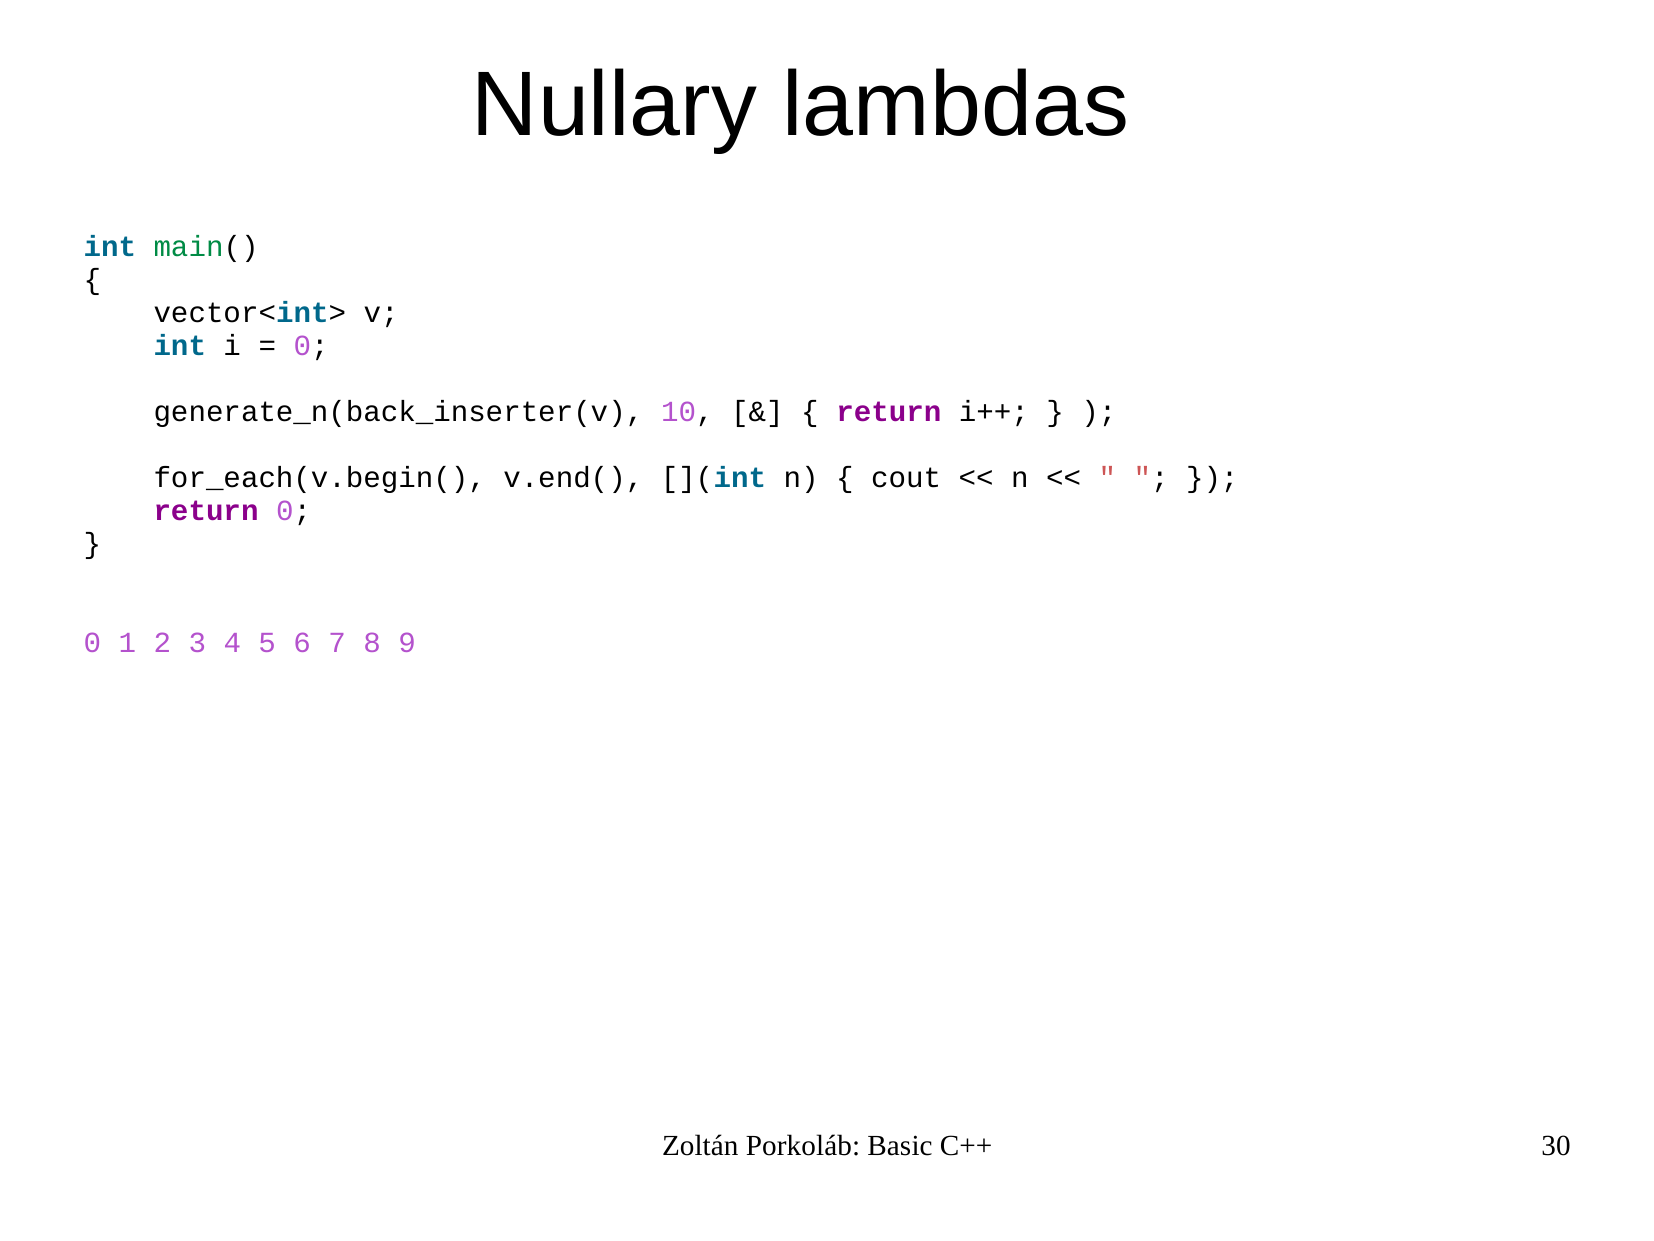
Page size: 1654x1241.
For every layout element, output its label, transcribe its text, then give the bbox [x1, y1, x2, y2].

text_box int main() { vector<int> v; int i = 0; generate_n(back_inserter(v), 10, [&] { return i++; } ); for_each(v.begin(), v.end(), [](int n) { cout << n << " "; }); return 0; } 0 1 2 3 4 5 6 7 8 9 [68, 225, 1654, 1216]
title Nullary lambdas [56, 0, 1546, 208]
